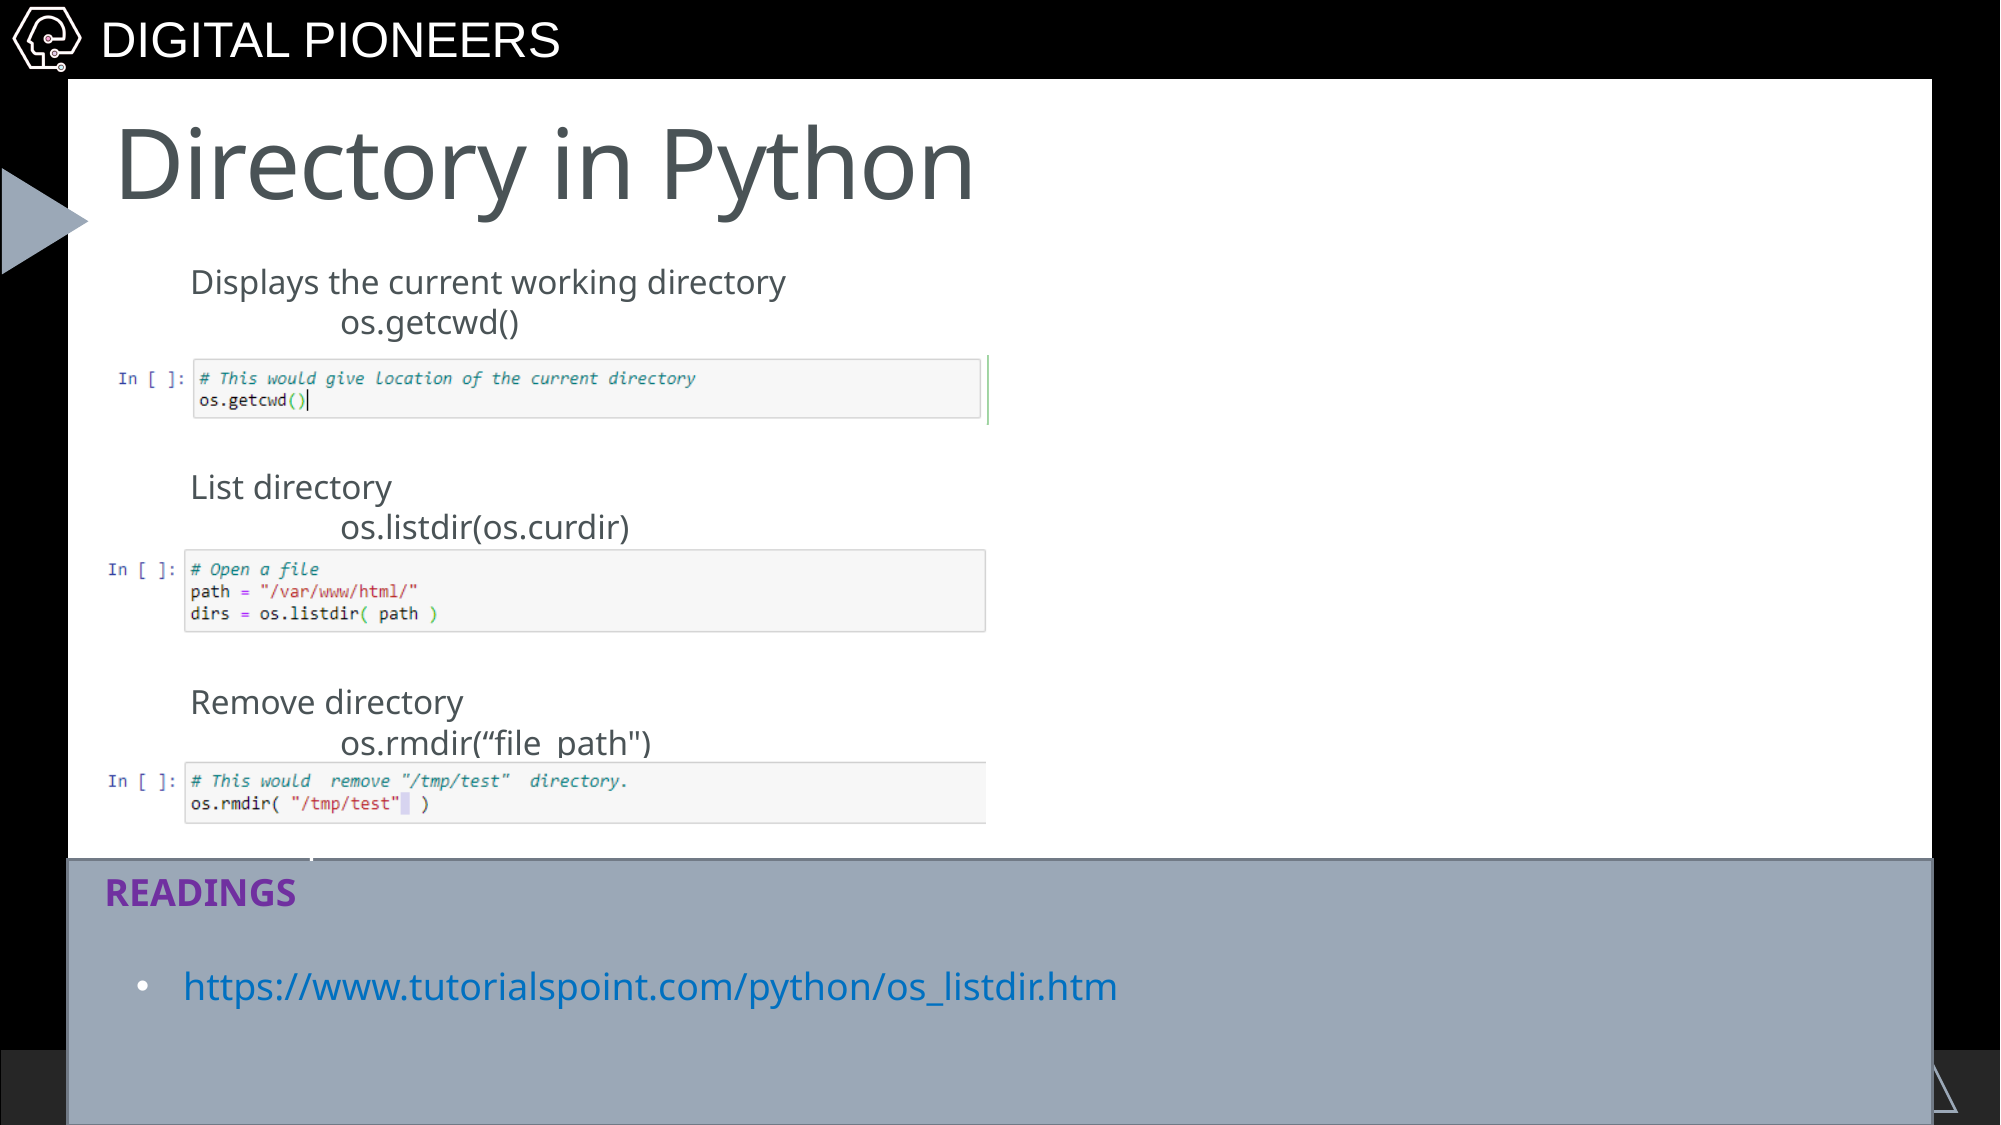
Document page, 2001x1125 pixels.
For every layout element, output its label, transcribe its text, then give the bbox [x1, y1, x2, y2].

text_box READINGS [89, 861, 326, 922]
text_box DIGITAL PIONEERS [85, 0, 596, 76]
picture [7, 5, 85, 73]
picture [94, 758, 986, 828]
picture [111, 355, 990, 425]
text_box Displays the current working directory os.getcwd() List directory os.listdir(os.curdir) Remove directory os.rmdir(“file_path") [128, 253, 1372, 890]
title Directory in Python [98, 93, 1813, 243]
text_box https://www.tutorialspoint.com/python/os_listdir.htm [121, 955, 1268, 1017]
picture [98, 548, 990, 639]
text_box [68, 860, 1933, 1125]
